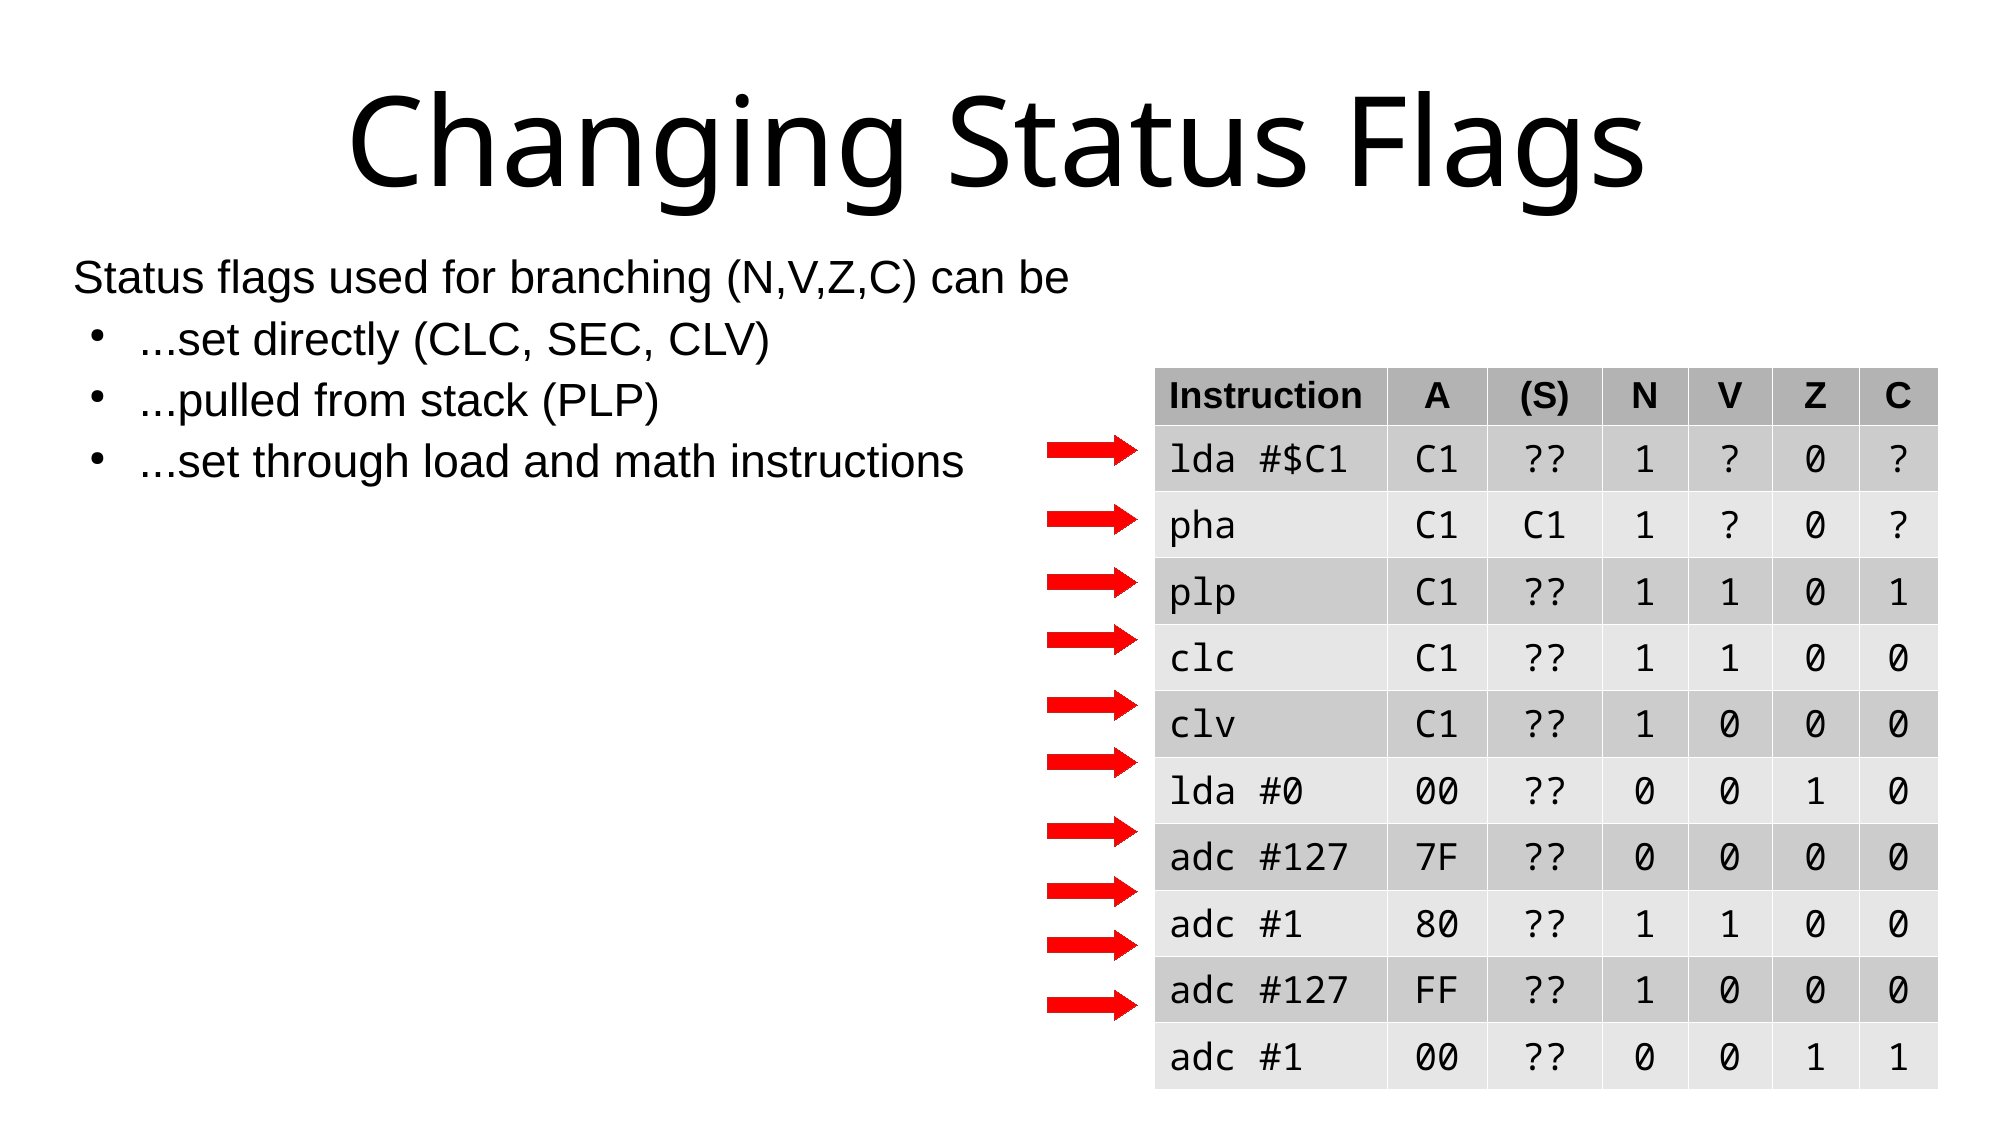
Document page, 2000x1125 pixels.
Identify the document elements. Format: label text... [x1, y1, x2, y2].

table_cell 1 [1603, 492, 1688, 557]
table_cell 0 [1773, 492, 1859, 557]
table_cell 0 [1860, 758, 1938, 823]
table_cell clc [1155, 625, 1387, 690]
table_cell 0 [1689, 691, 1772, 757]
table_cell ?? [1488, 957, 1602, 1022]
table_header (S) [1488, 368, 1602, 425]
table_cell 0 [1773, 824, 1859, 890]
table_cell lda #0 [1155, 758, 1387, 823]
table_cell lda #$C1 [1155, 426, 1387, 491]
table_cell 0 [1773, 891, 1859, 956]
table_cell 0 [1603, 1023, 1688, 1089]
table_cell 1 [1603, 625, 1688, 690]
text_box [1047, 624, 1138, 655]
table_cell C1 [1388, 625, 1487, 690]
table_cell 1 [1603, 691, 1688, 757]
table_cell 1 [1603, 558, 1688, 624]
table_header Z [1773, 368, 1859, 425]
table_cell 0 [1773, 426, 1859, 491]
table_cell 0 [1773, 691, 1859, 757]
table_cell ? [1689, 426, 1772, 491]
table_cell 1 [1689, 558, 1772, 624]
text_box [1047, 990, 1138, 1021]
text_box [1047, 690, 1138, 721]
table_cell 0 [1603, 824, 1688, 890]
table_cell 0 [1603, 758, 1688, 823]
table_cell ? [1860, 426, 1938, 491]
table_cell ?? [1488, 426, 1602, 491]
text_box [1047, 567, 1138, 598]
table_cell ?? [1488, 691, 1602, 757]
table_cell adc #127 [1155, 957, 1387, 1022]
table_cell 80 [1388, 891, 1487, 956]
table_header A [1388, 368, 1487, 425]
table_cell 1 [1773, 1023, 1859, 1089]
text_box [1047, 816, 1138, 847]
table_cell 1 [1689, 891, 1772, 956]
text_box [1047, 930, 1138, 961]
table_cell 1 [1860, 1023, 1938, 1089]
text_box [1047, 876, 1138, 907]
table_cell 0 [1689, 758, 1772, 823]
table_cell C1 [1488, 492, 1602, 557]
list Status flags used for branching (N,V,Z,C) can be ...set directly (CLC, SEC, CLV) ...pulled from stack (PLP) ...set through load and math instructions [57, 255, 1783, 496]
table_cell 0 [1689, 1023, 1772, 1089]
table_cell 0 [1773, 558, 1859, 624]
text_box [1047, 435, 1138, 466]
table_cell 1 [1603, 957, 1688, 1022]
table_cell 0 [1689, 957, 1772, 1022]
table_cell 1 [1603, 891, 1688, 956]
table_cell 0 [1860, 957, 1938, 1022]
table_cell C1 [1388, 558, 1487, 624]
table_cell plp [1155, 558, 1387, 624]
table_cell ? [1860, 492, 1938, 557]
table_cell ? [1689, 492, 1772, 557]
table_cell 0 [1860, 691, 1938, 757]
table_cell FF [1388, 957, 1487, 1022]
table_header N [1603, 368, 1688, 425]
table_cell pha [1155, 492, 1387, 557]
table_cell 0 [1860, 891, 1938, 956]
table_cell adc #127 [1155, 824, 1387, 890]
table_cell 0 [1860, 824, 1938, 890]
table_cell C1 [1388, 426, 1487, 491]
table_cell 1 [1773, 758, 1859, 823]
text_box [1047, 504, 1138, 535]
table_cell 1 [1689, 625, 1772, 690]
title Changing Status Flags [30, 37, 1966, 255]
table_cell adc #1 [1155, 891, 1387, 956]
table_cell 1 [1603, 426, 1688, 491]
table_cell 0 [1689, 824, 1772, 890]
table_cell ?? [1488, 824, 1602, 890]
table_cell 0 [1773, 957, 1859, 1022]
table_cell clv [1155, 691, 1387, 757]
table_cell ?? [1488, 558, 1602, 624]
table_cell ?? [1488, 1023, 1602, 1089]
table_header C [1860, 368, 1938, 425]
table_header V [1689, 368, 1772, 425]
table_cell C1 [1388, 492, 1487, 557]
table_header Instruction [1155, 368, 1387, 425]
table_cell 0 [1773, 625, 1859, 690]
table_cell 00 [1388, 758, 1487, 823]
table_cell C1 [1388, 691, 1487, 757]
text_box [1047, 747, 1138, 778]
table_cell ?? [1488, 891, 1602, 956]
table_cell adc #1 [1155, 1023, 1387, 1089]
table_cell ?? [1488, 758, 1602, 823]
table_cell 00 [1388, 1023, 1487, 1089]
table_cell 7F [1388, 824, 1487, 890]
table_cell 0 [1860, 625, 1938, 690]
table_cell ?? [1488, 625, 1602, 690]
table_cell 1 [1860, 558, 1938, 624]
